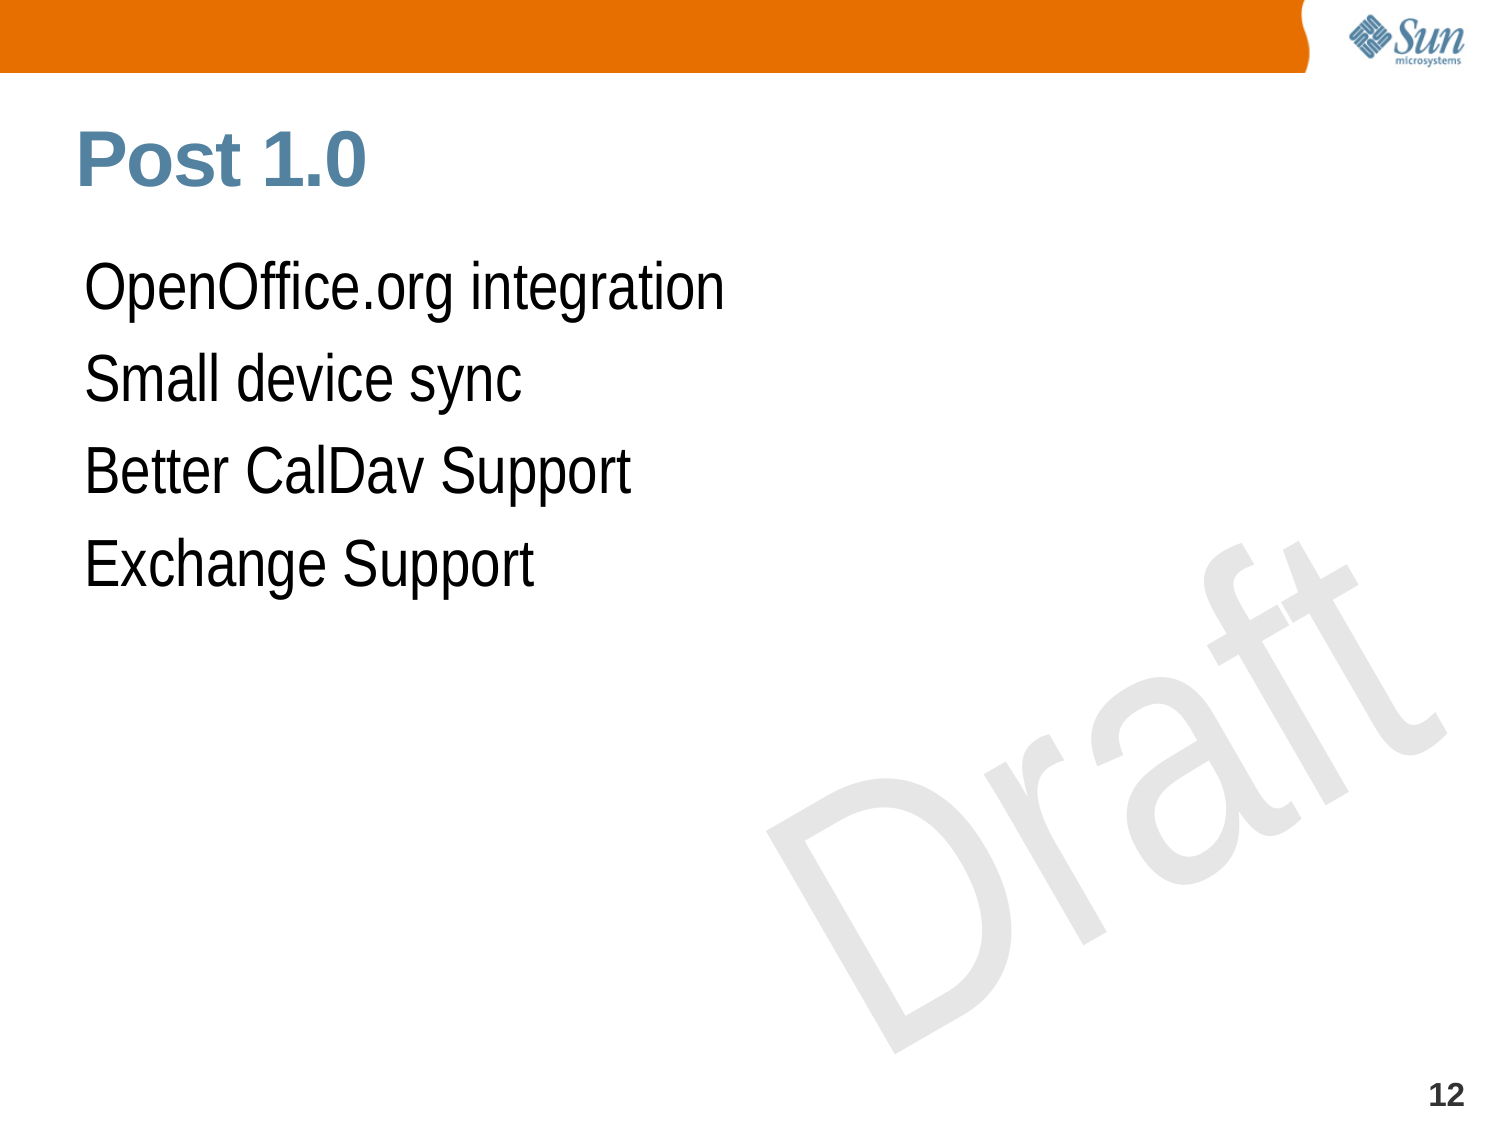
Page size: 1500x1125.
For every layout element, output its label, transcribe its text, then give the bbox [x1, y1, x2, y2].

picture [0, 0, 1500, 73]
title Post 1.0 [75, 123, 1437, 227]
list OpenOffice.org integration Small device sync Better CalDav Support Exchange Support [64, 257, 1402, 709]
